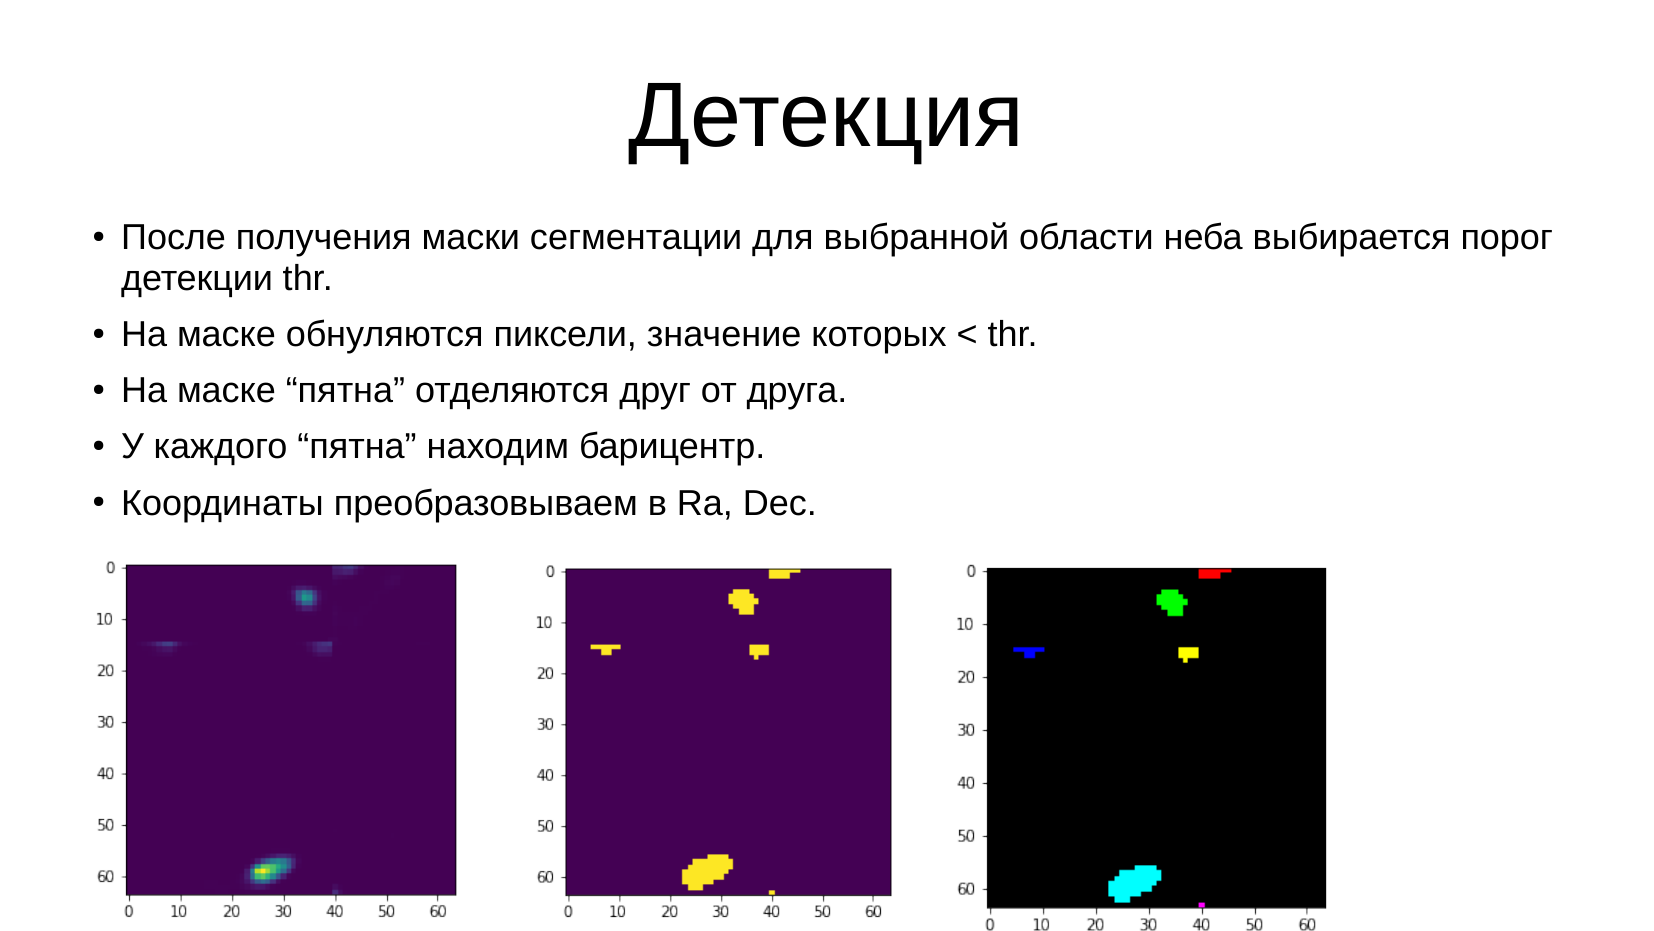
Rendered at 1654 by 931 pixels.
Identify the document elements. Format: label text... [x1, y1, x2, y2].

list После получения маски сегментации для выбранной области неба выбирается порог детекции thr. На маске обнуляются пиксели, значение которых < thr. На маске “пятна” отделяются друг от друга. У каждого “пятна” находим барицентр. Координаты преобразовываем в Ra, Dec. [82, 217, 1561, 526]
title Детекция [82, 37, 1571, 193]
picture [945, 554, 1336, 931]
picture [525, 555, 901, 931]
picture [85, 551, 466, 931]
